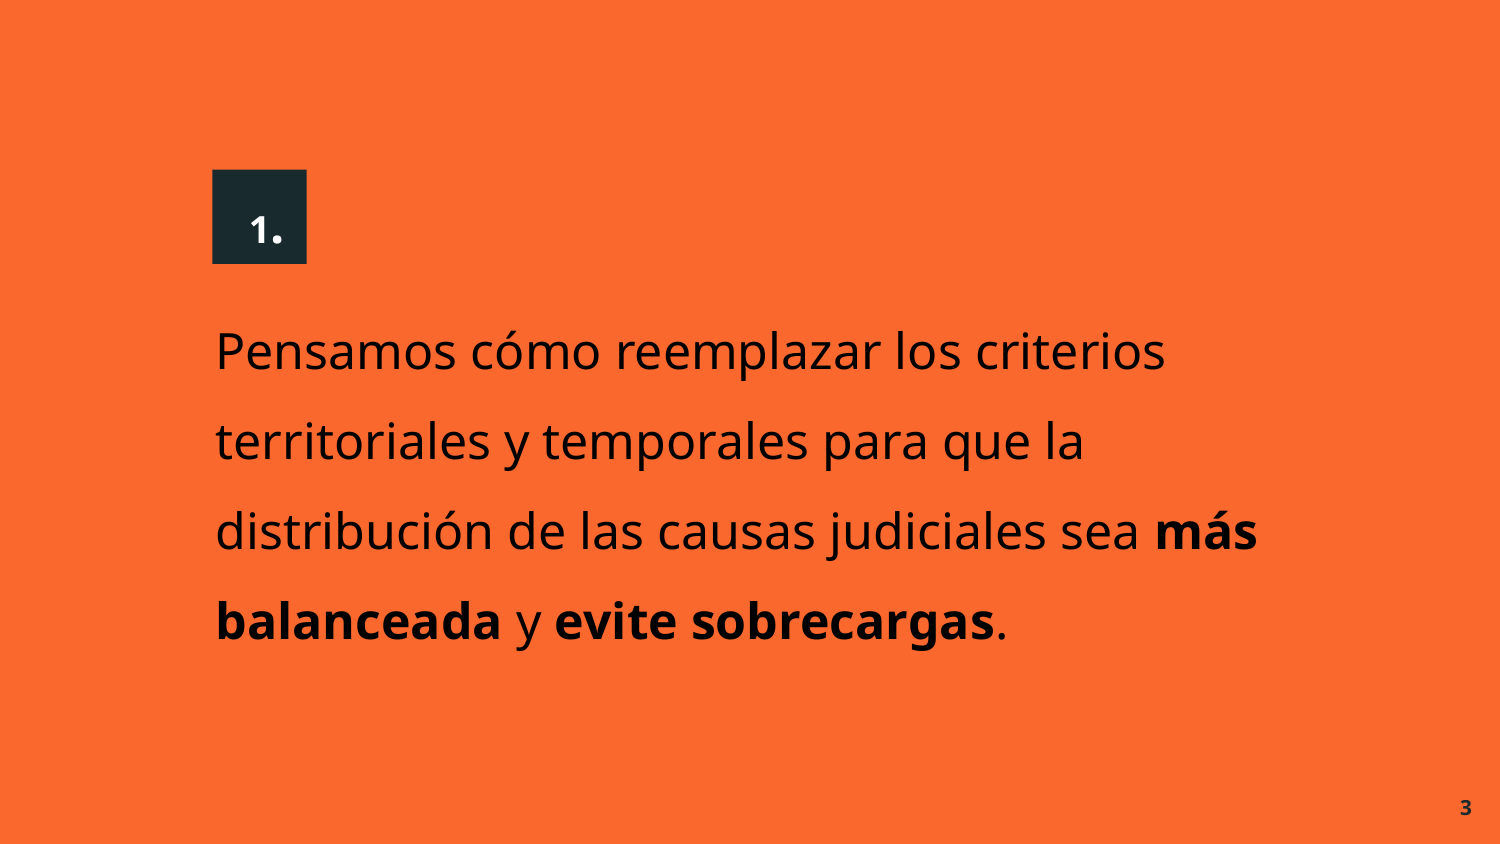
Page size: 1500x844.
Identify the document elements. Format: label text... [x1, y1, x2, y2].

text_box Pensamos cómo reemplazar los criterios territoriales y temporales para que la distribución de las causas judiciales sea más balanceada y evite sobrecargas. [200, 275, 1385, 554]
text_box 1. [233, 178, 385, 267]
slide_number <number> [1397, 779, 1487, 844]
